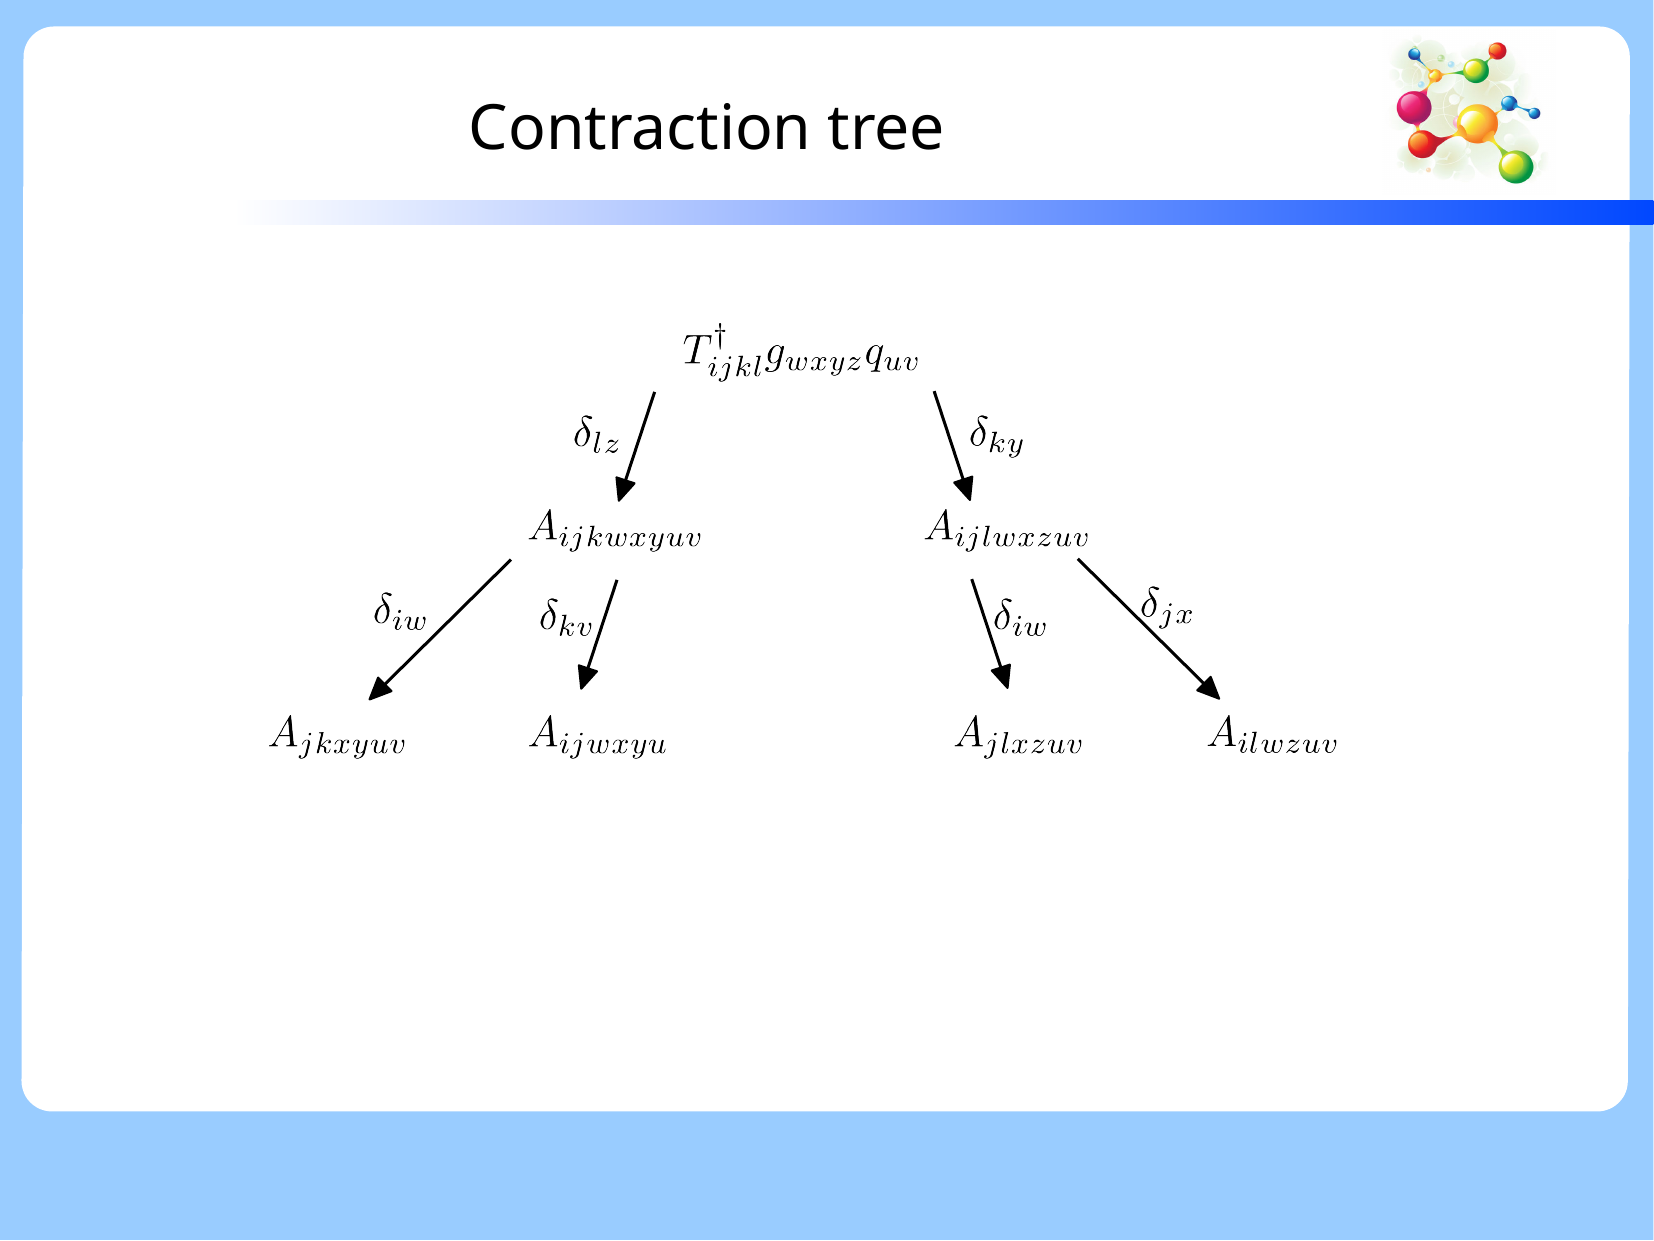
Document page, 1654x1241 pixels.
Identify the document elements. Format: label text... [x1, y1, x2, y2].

picture [970, 415, 1023, 458]
picture [683, 323, 918, 383]
picture [528, 715, 666, 759]
picture [1382, 29, 1556, 195]
picture [574, 415, 619, 453]
list [59, 277, 1548, 1069]
picture [528, 509, 701, 552]
picture [540, 598, 592, 636]
picture [924, 509, 1088, 552]
picture [1207, 715, 1337, 753]
picture [1141, 586, 1192, 630]
picture [994, 598, 1046, 636]
title Contraction tree [82, 49, 1332, 201]
picture [268, 715, 405, 759]
picture [374, 592, 426, 630]
picture [954, 715, 1082, 759]
